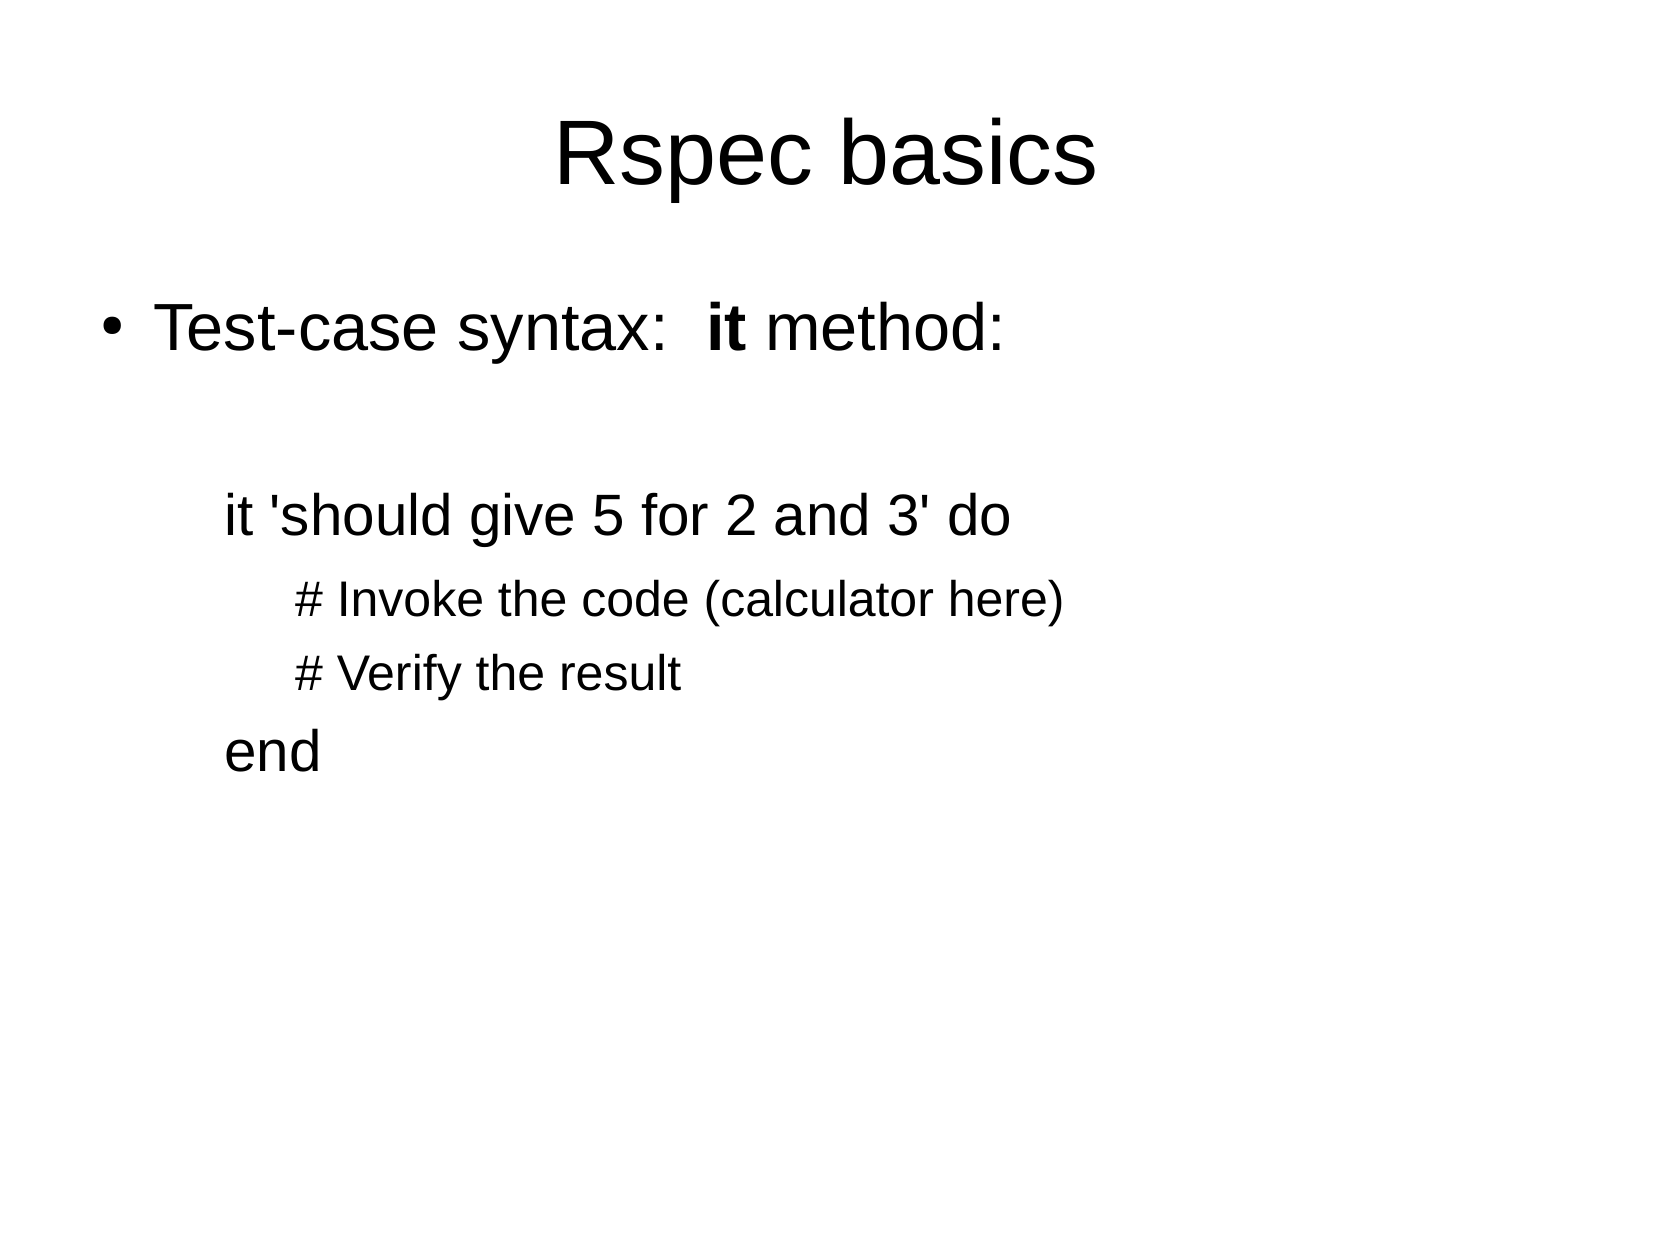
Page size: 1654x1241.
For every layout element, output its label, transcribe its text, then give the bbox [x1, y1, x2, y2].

title Rspec basics [82, 49, 1571, 257]
list Test-case syntax: it method: it 'should give 5 for 2 and 3' do # Invoke the code (calculator here) # Verify the result end [82, 290, 1571, 1109]
